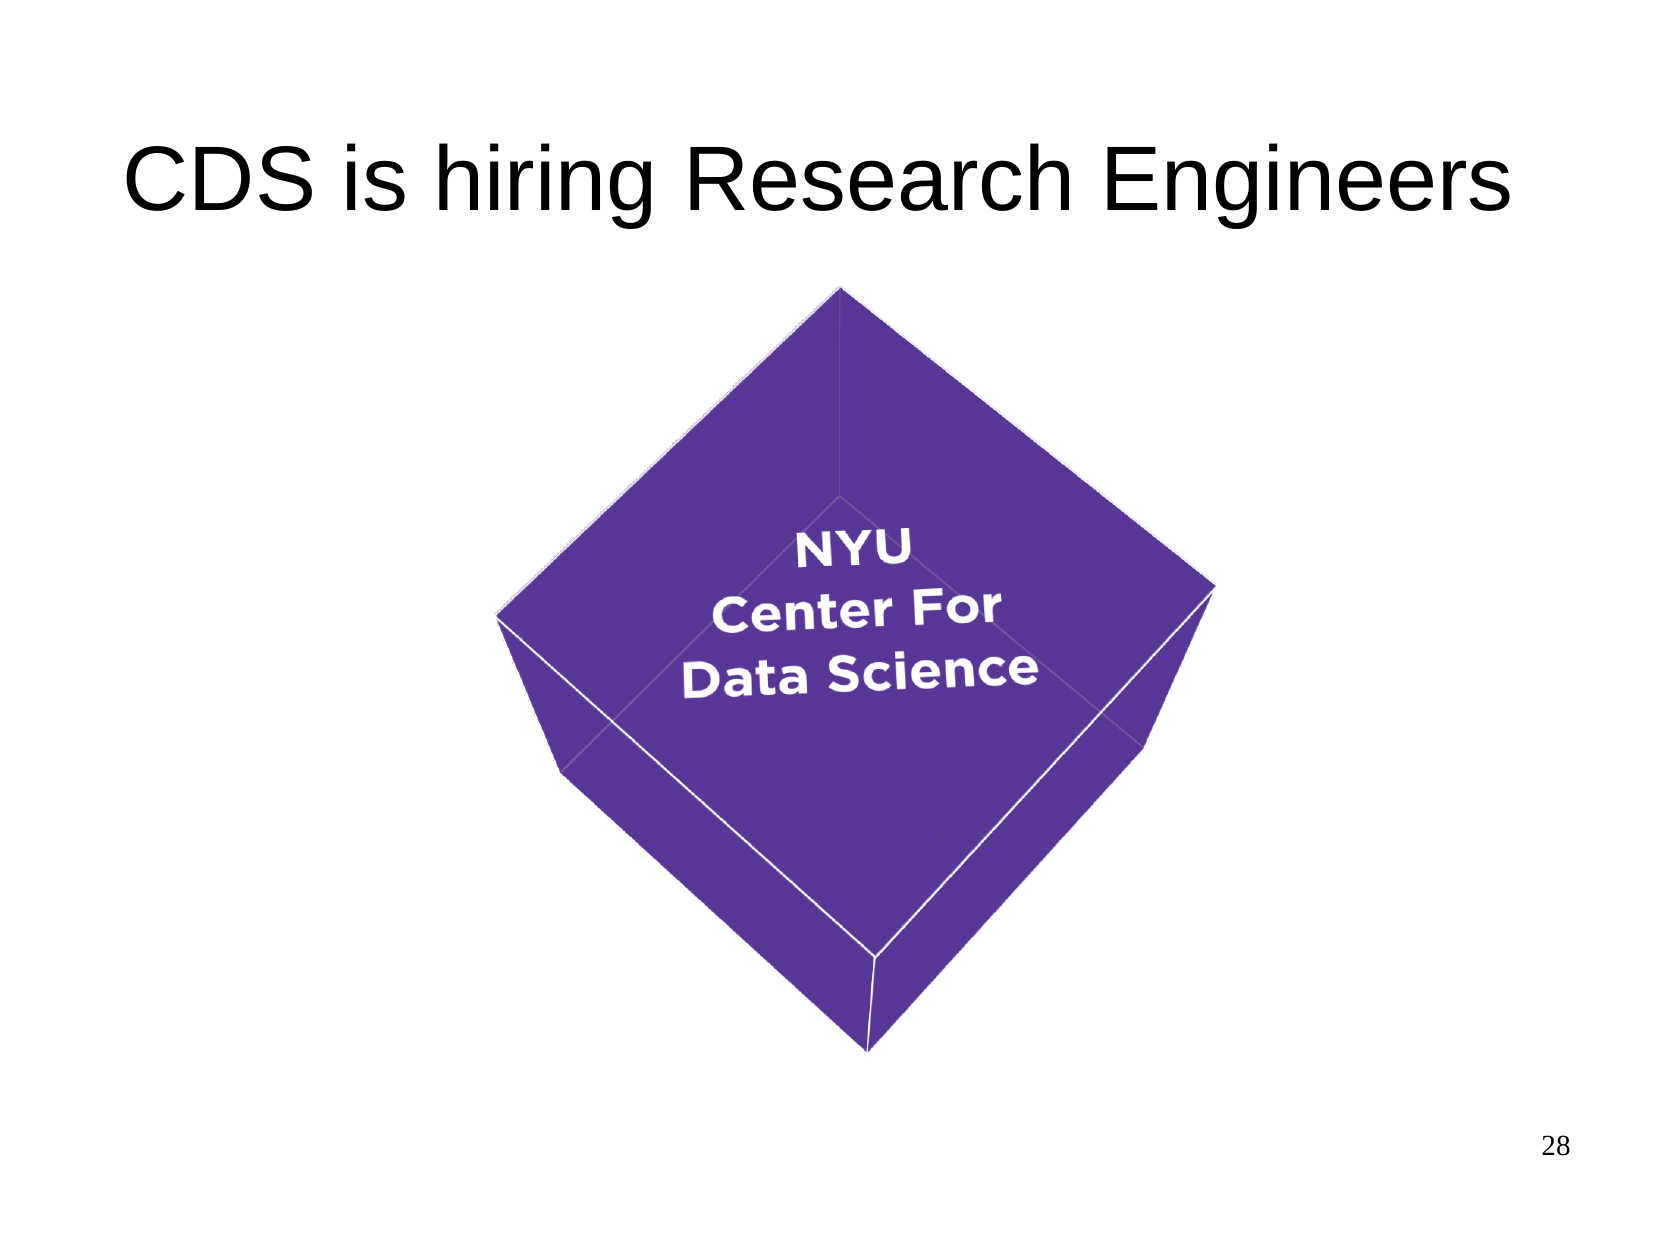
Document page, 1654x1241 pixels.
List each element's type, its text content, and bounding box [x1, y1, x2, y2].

picture [108, 269, 1564, 1089]
title CDS is hiring Research Engineers [75, 75, 1564, 283]
